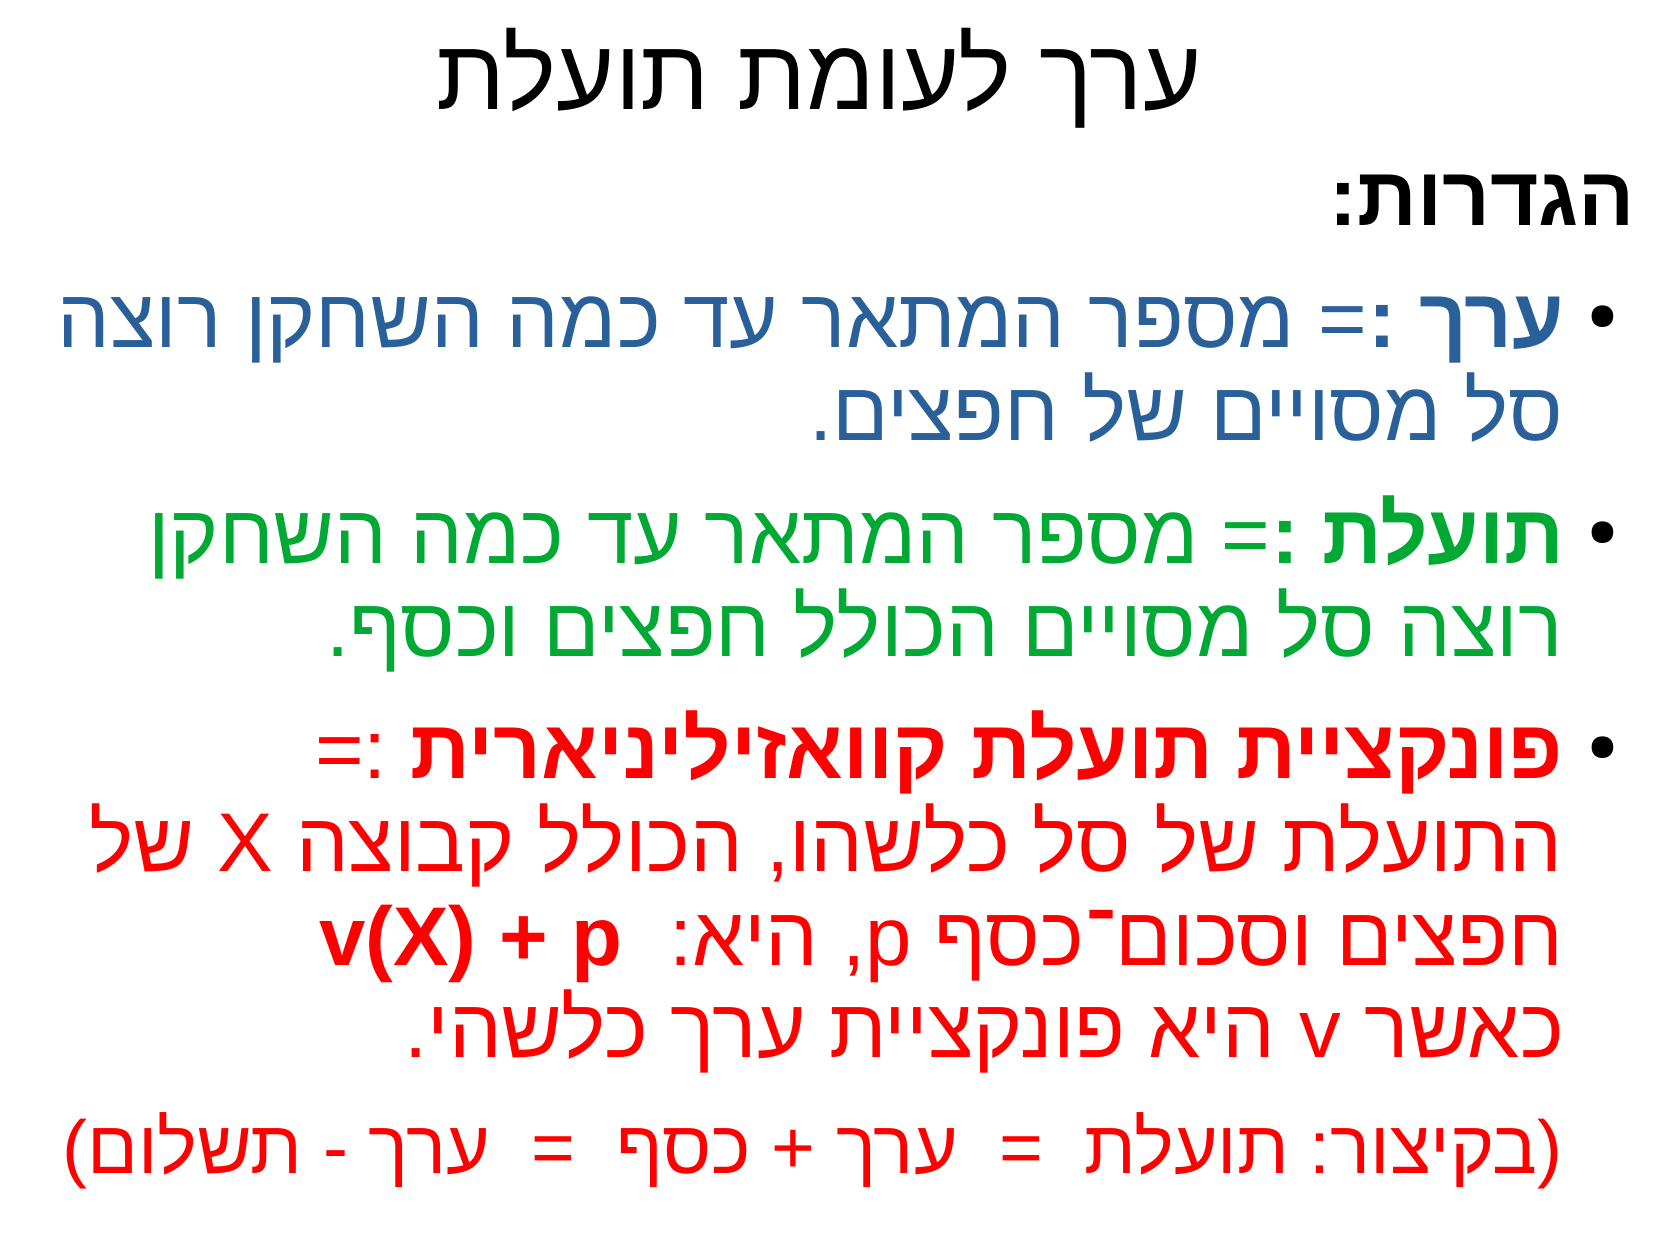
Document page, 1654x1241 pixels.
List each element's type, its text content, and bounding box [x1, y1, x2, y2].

title ערך לעומת תועלת [0, 0, 1654, 151]
list הגדרות: ערך := מספר המתאר עד כמה השחקן רוצה סל מסויים של חפצים. תועלת := מספר המתאר עד כמה השחקן רוצה סל מסויים הכולל חפצים וכסף. פונקציית תועלת קוואזיליניארית := התועלת של סל כלשהו, הכולל קבוצה X של חפצים וסכום־כסף p, היא: v(X) + p כאשר v היא פונקציית ערך כלשהי. (בקיצור: תועלת = ערך + כסף = ערך - תשלום) [15, 150, 1636, 1241]
